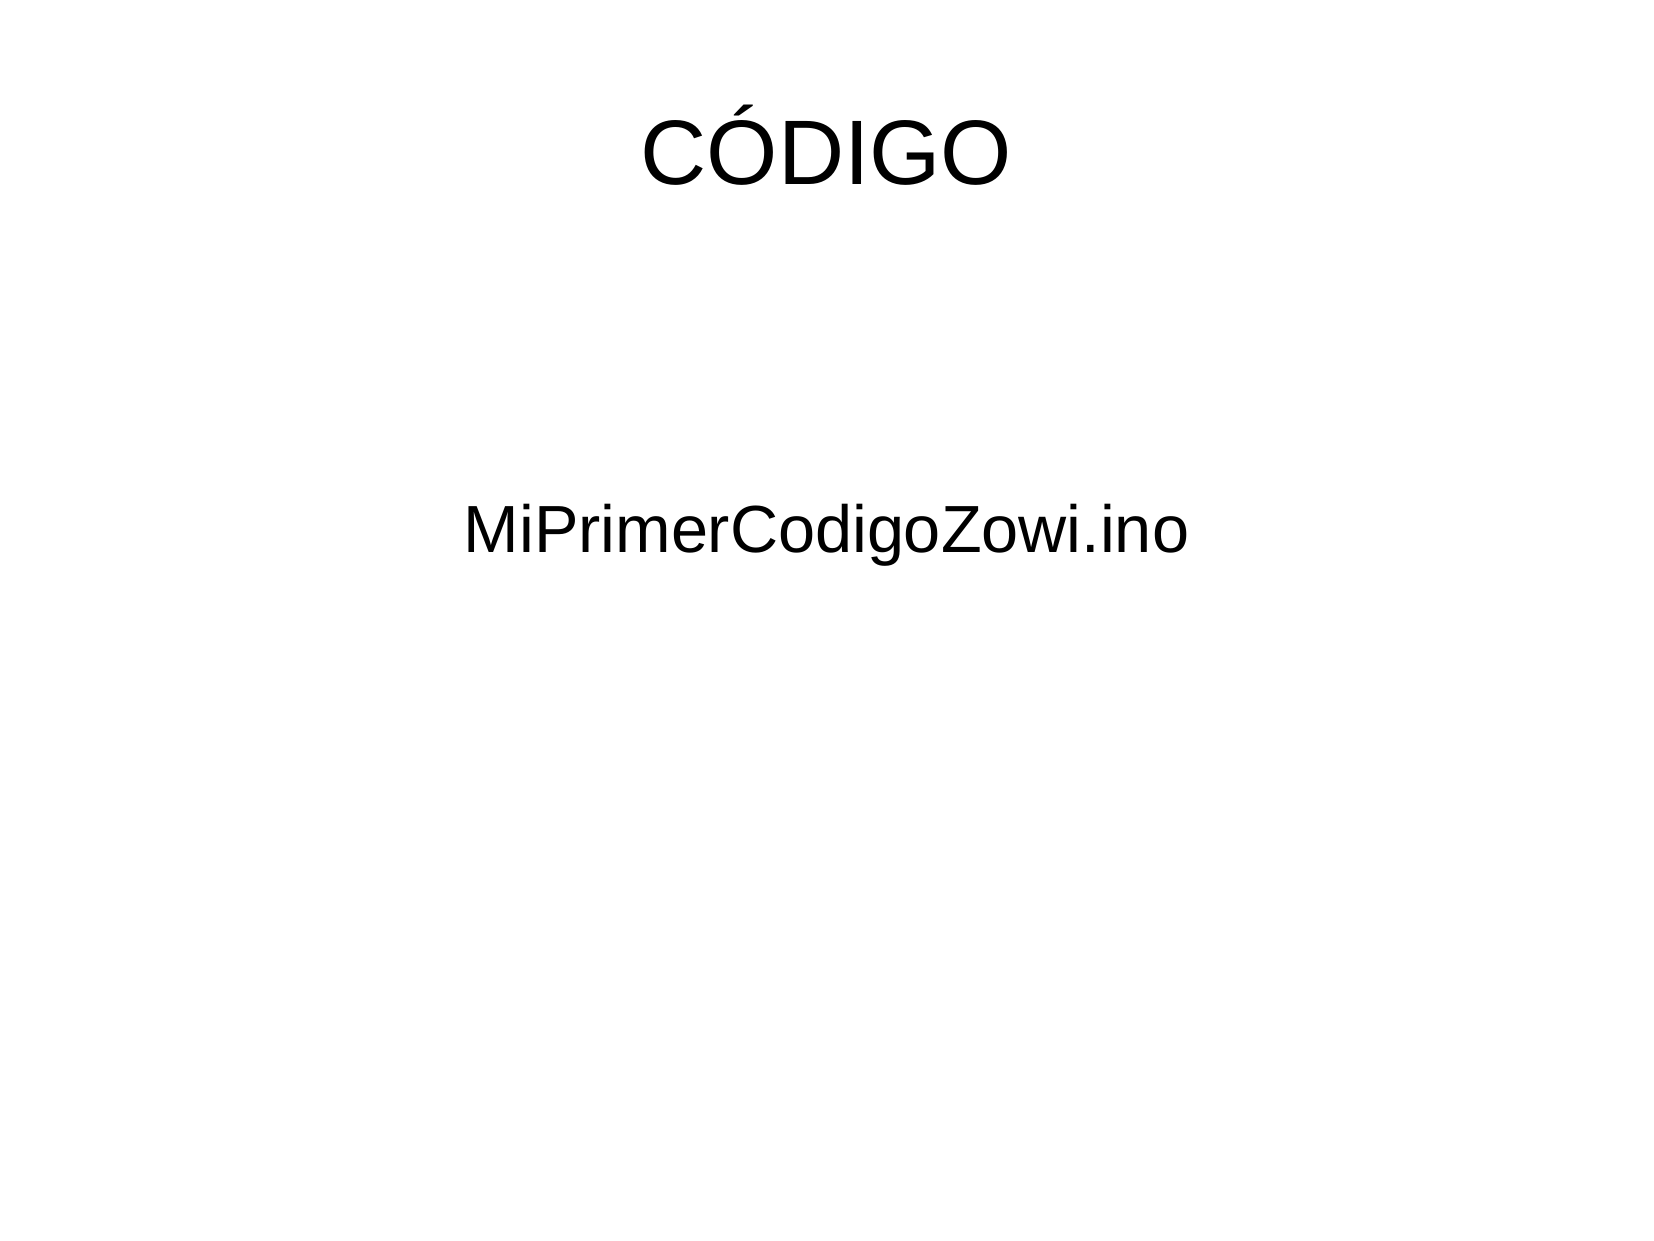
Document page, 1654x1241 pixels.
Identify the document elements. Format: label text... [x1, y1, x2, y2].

subtitle MiPrimerCodigoZowi.ino [82, 49, 1571, 1010]
